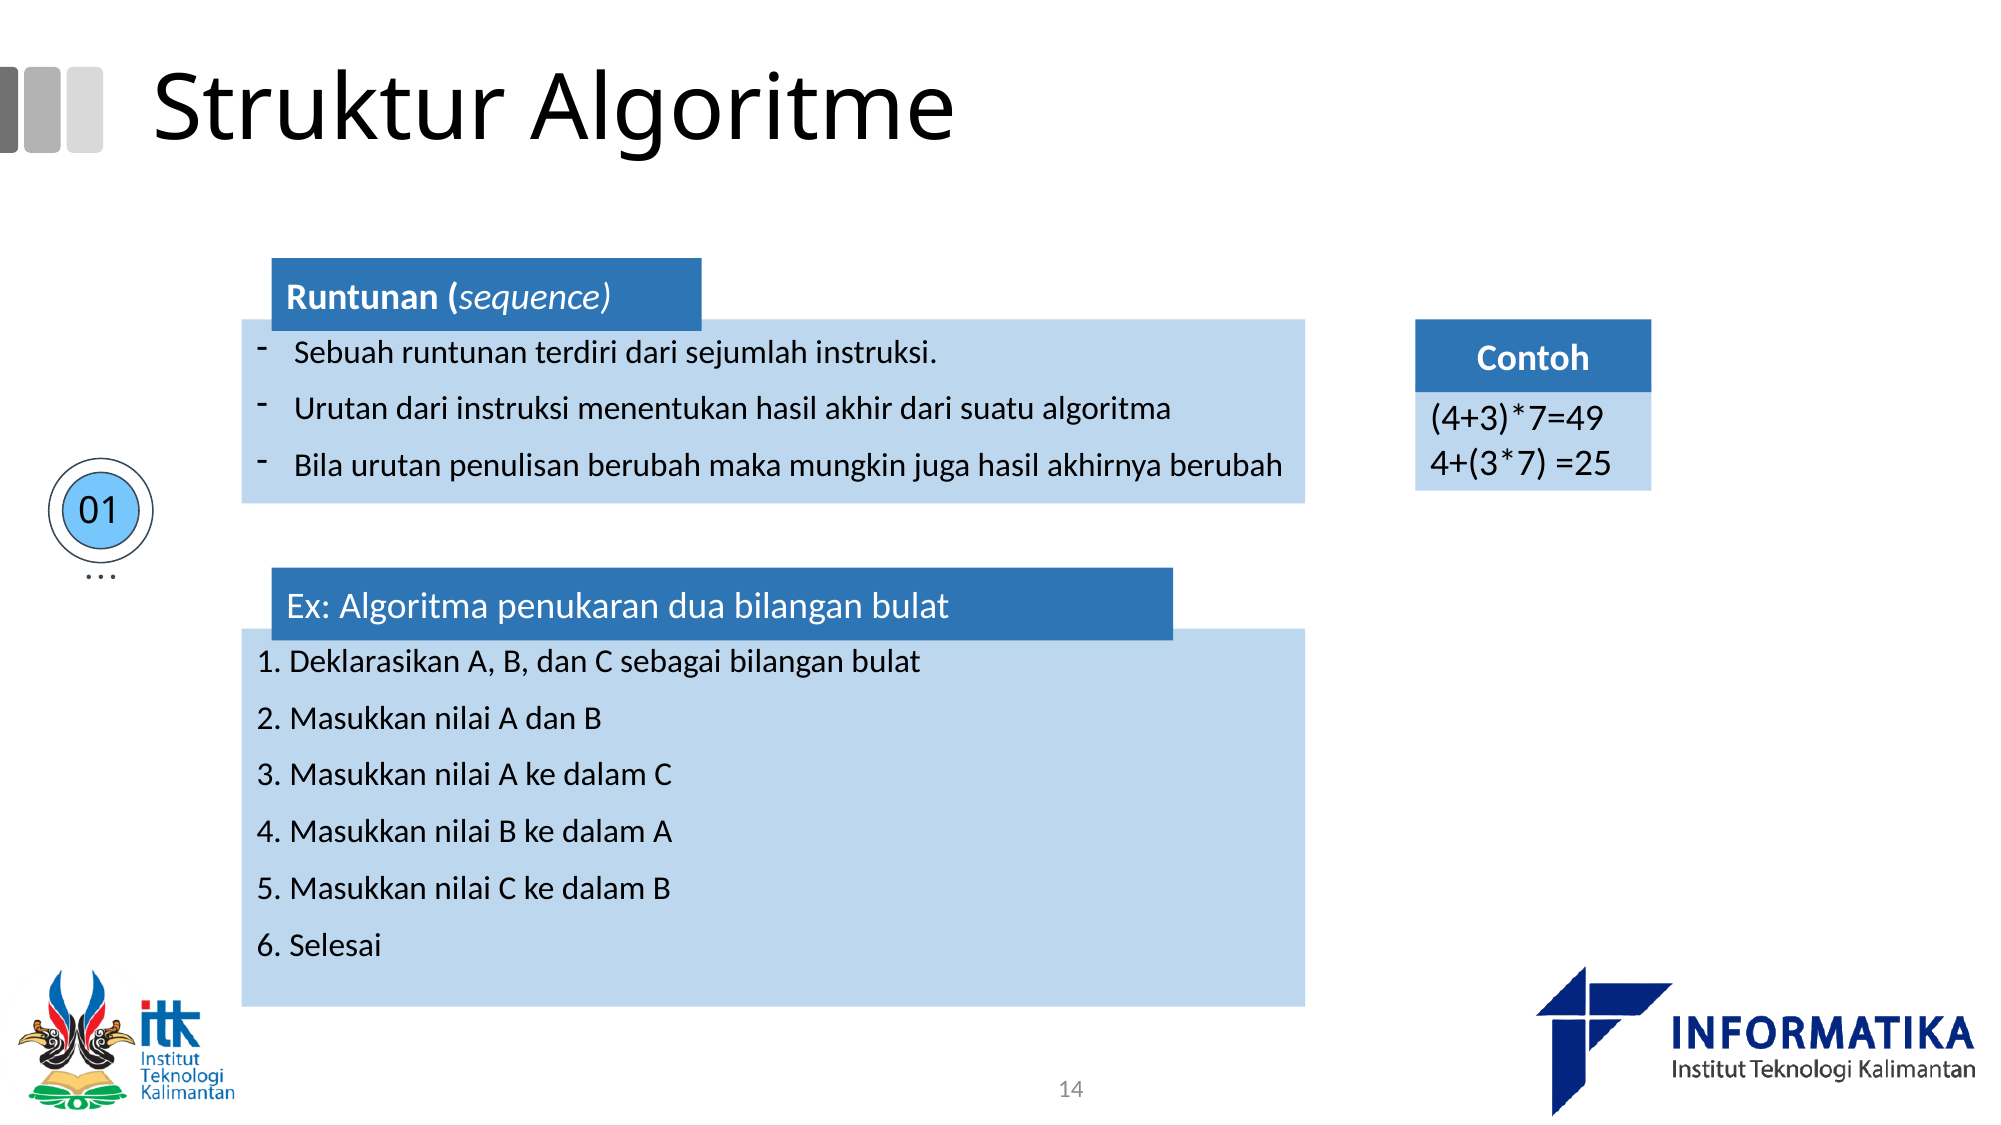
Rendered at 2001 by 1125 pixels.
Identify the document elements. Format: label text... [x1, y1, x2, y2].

text_box Contoh [1415, 319, 1652, 393]
text_box 01 [62, 482, 138, 540]
text_box [48, 458, 153, 563]
picture [0, 935, 253, 1125]
text_box (4+3)*7=49 4+(3*7) =25 [1415, 393, 1652, 491]
title Struktur Algoritme [137, 1, 1863, 219]
picture [1534, 965, 1976, 1118]
text_box Runtunan (sequence) [271, 258, 702, 331]
text_box Ex: Algoritma penukaran dua bilangan bulat [271, 567, 1174, 641]
text_box Sebuah runtunan terdiri dari sejumlah instruksi. Urutan dari instruksi menentukan hasil akhir dari suatu algoritma Bila urutan penulisan berubah maka mungkin juga hasil akhirnya berubah [241, 319, 1306, 504]
text_box 1. Deklarasikan A, B, dan C sebagai bilangan bulat 2. Masukkan nilai A dan B 3. Masukkan nilai A ke dalam C 4. Masukkan nilai B ke dalam A 5. Masukkan nilai C ke dalam B 6. Selesai [241, 628, 1306, 1007]
